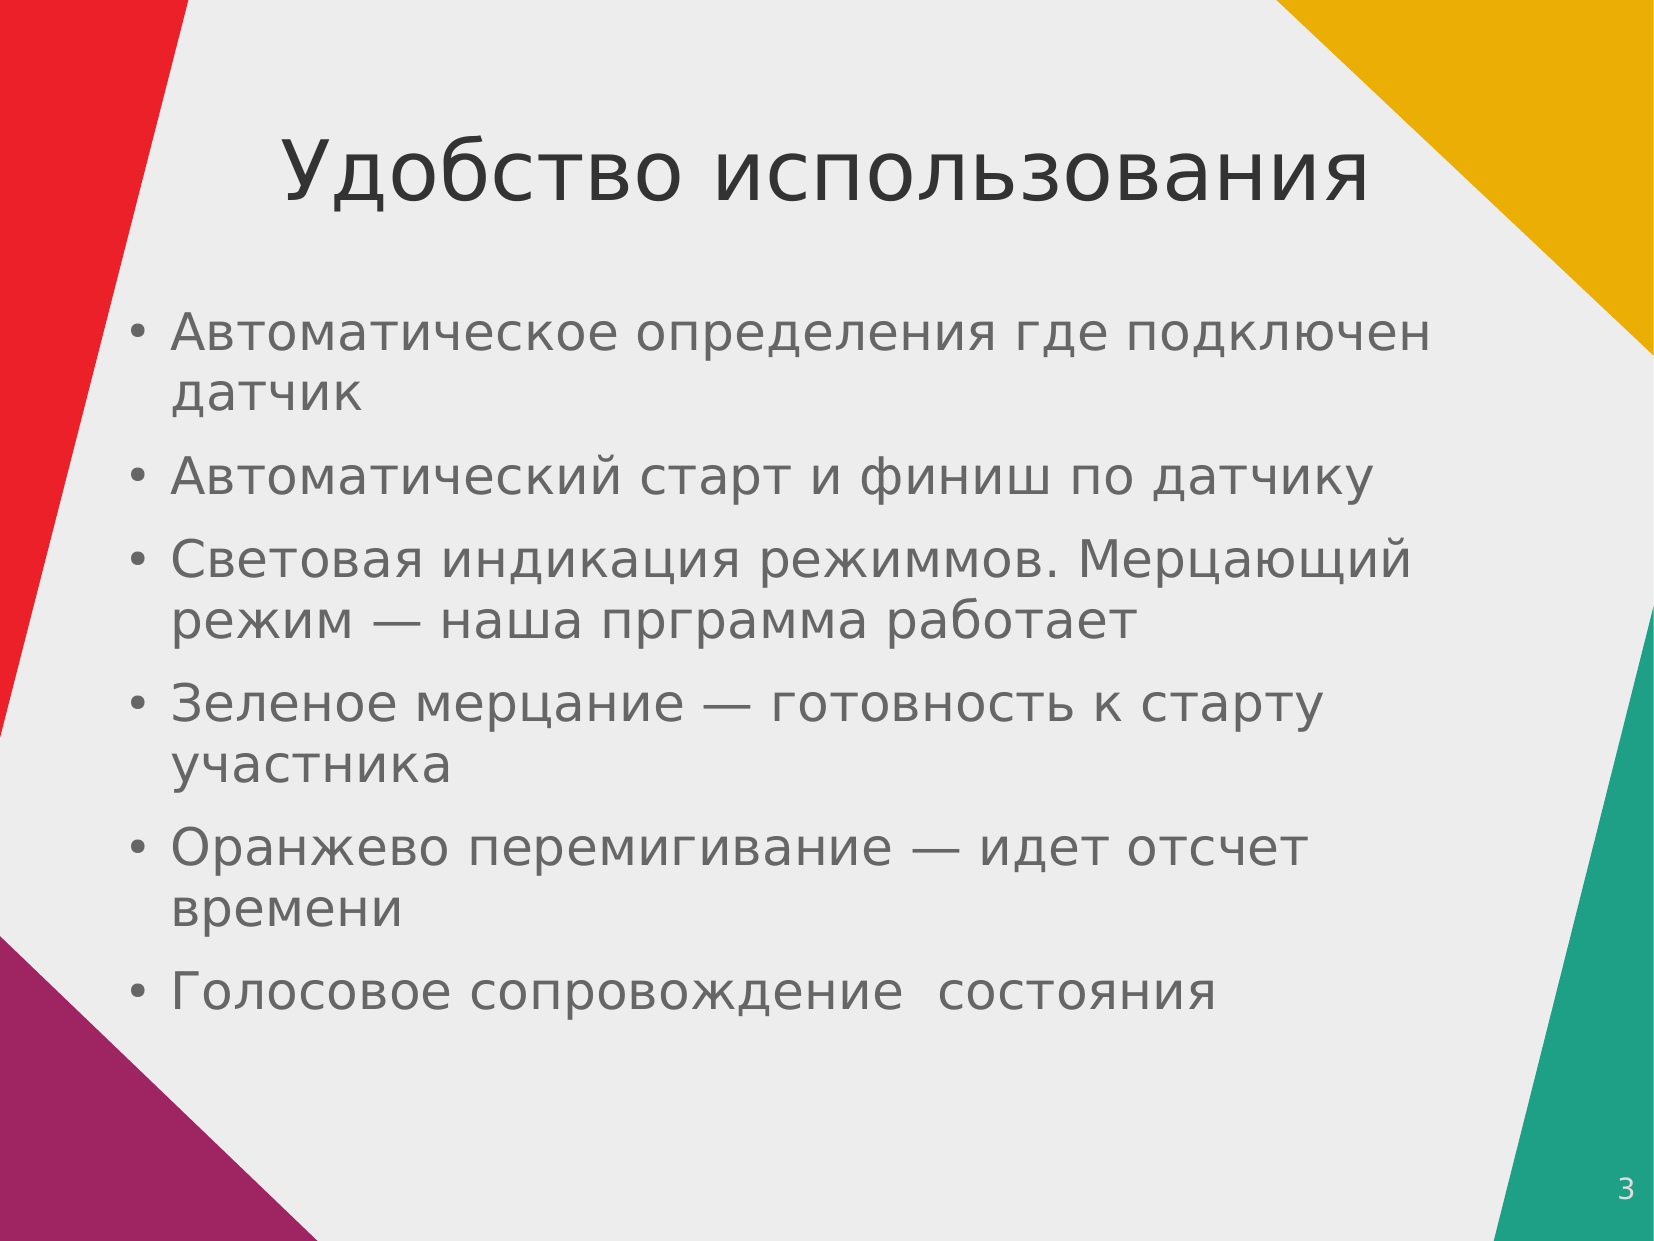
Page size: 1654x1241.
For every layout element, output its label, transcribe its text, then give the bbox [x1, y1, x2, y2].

list Автоматическое определения где подключен датчик Автоматический старт и финиш по датчику Световая индикация режиммов. Мерцающий режим — наша прграмма работает Зеленое мерцание — готовность к старту участника Оранжево перемигивание — идет отсчет времени Голосовое сопровождение состояния [114, 302, 1539, 1033]
title Удобство использования [114, 73, 1539, 271]
